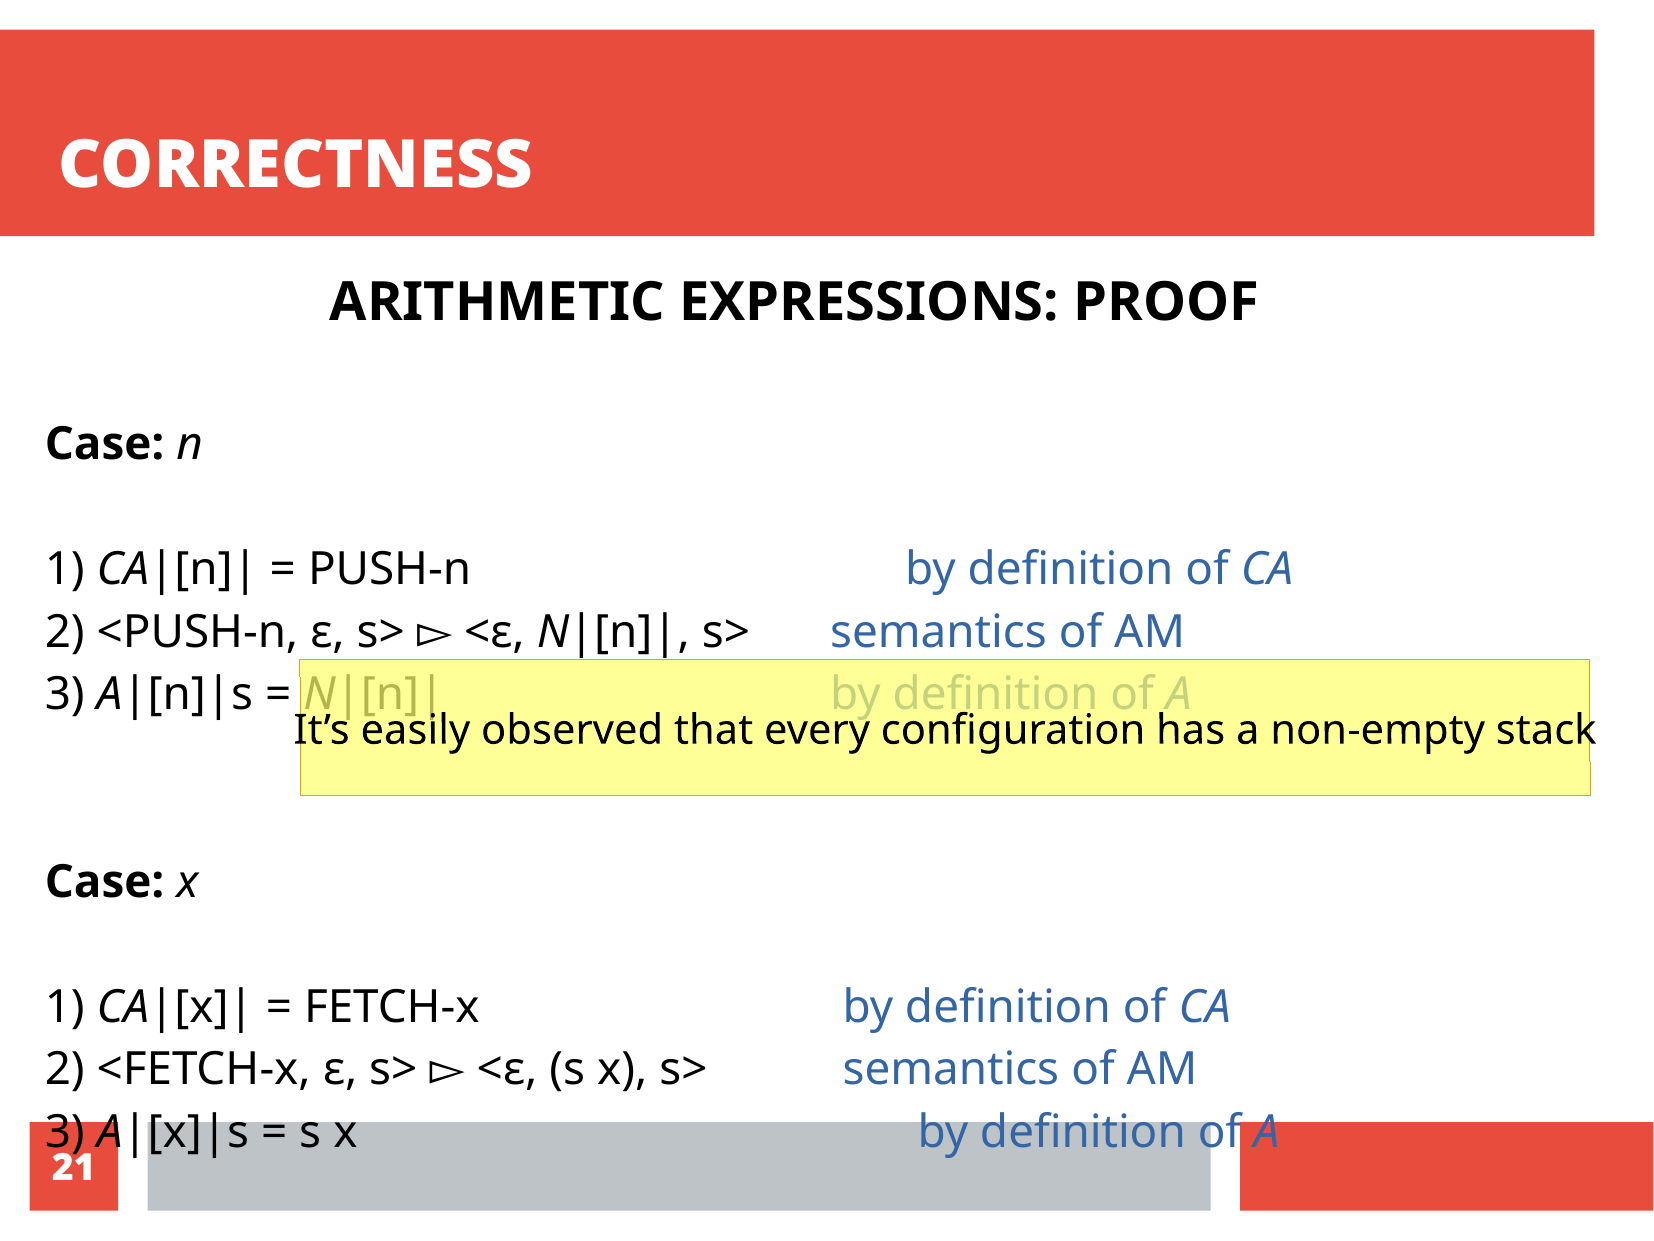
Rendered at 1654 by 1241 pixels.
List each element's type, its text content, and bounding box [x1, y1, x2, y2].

text_box It’s easily observed that every configuration has a non-empty stack [299, 659, 1591, 796]
text_box ARITHMETIC EXPRESSIONS: PROOF Case: n CA|[n]| = PUSH-n by definition of CA <PUSH-n, ε, s> ▻ <ε, N|[n]|, s> semantics of AM A|[n]|s = N|[n]| by definition of A Case: x 1) CA|[x]| = FETCH-x by definition of CA 2) <FETCH-x, ε, s> ▻ <ε, (s x), s> semantics of AM 3) A|[x]|s = s x by definition of A [30, 255, 1561, 1117]
title CORRECTNESS [59, 59, 1595, 207]
